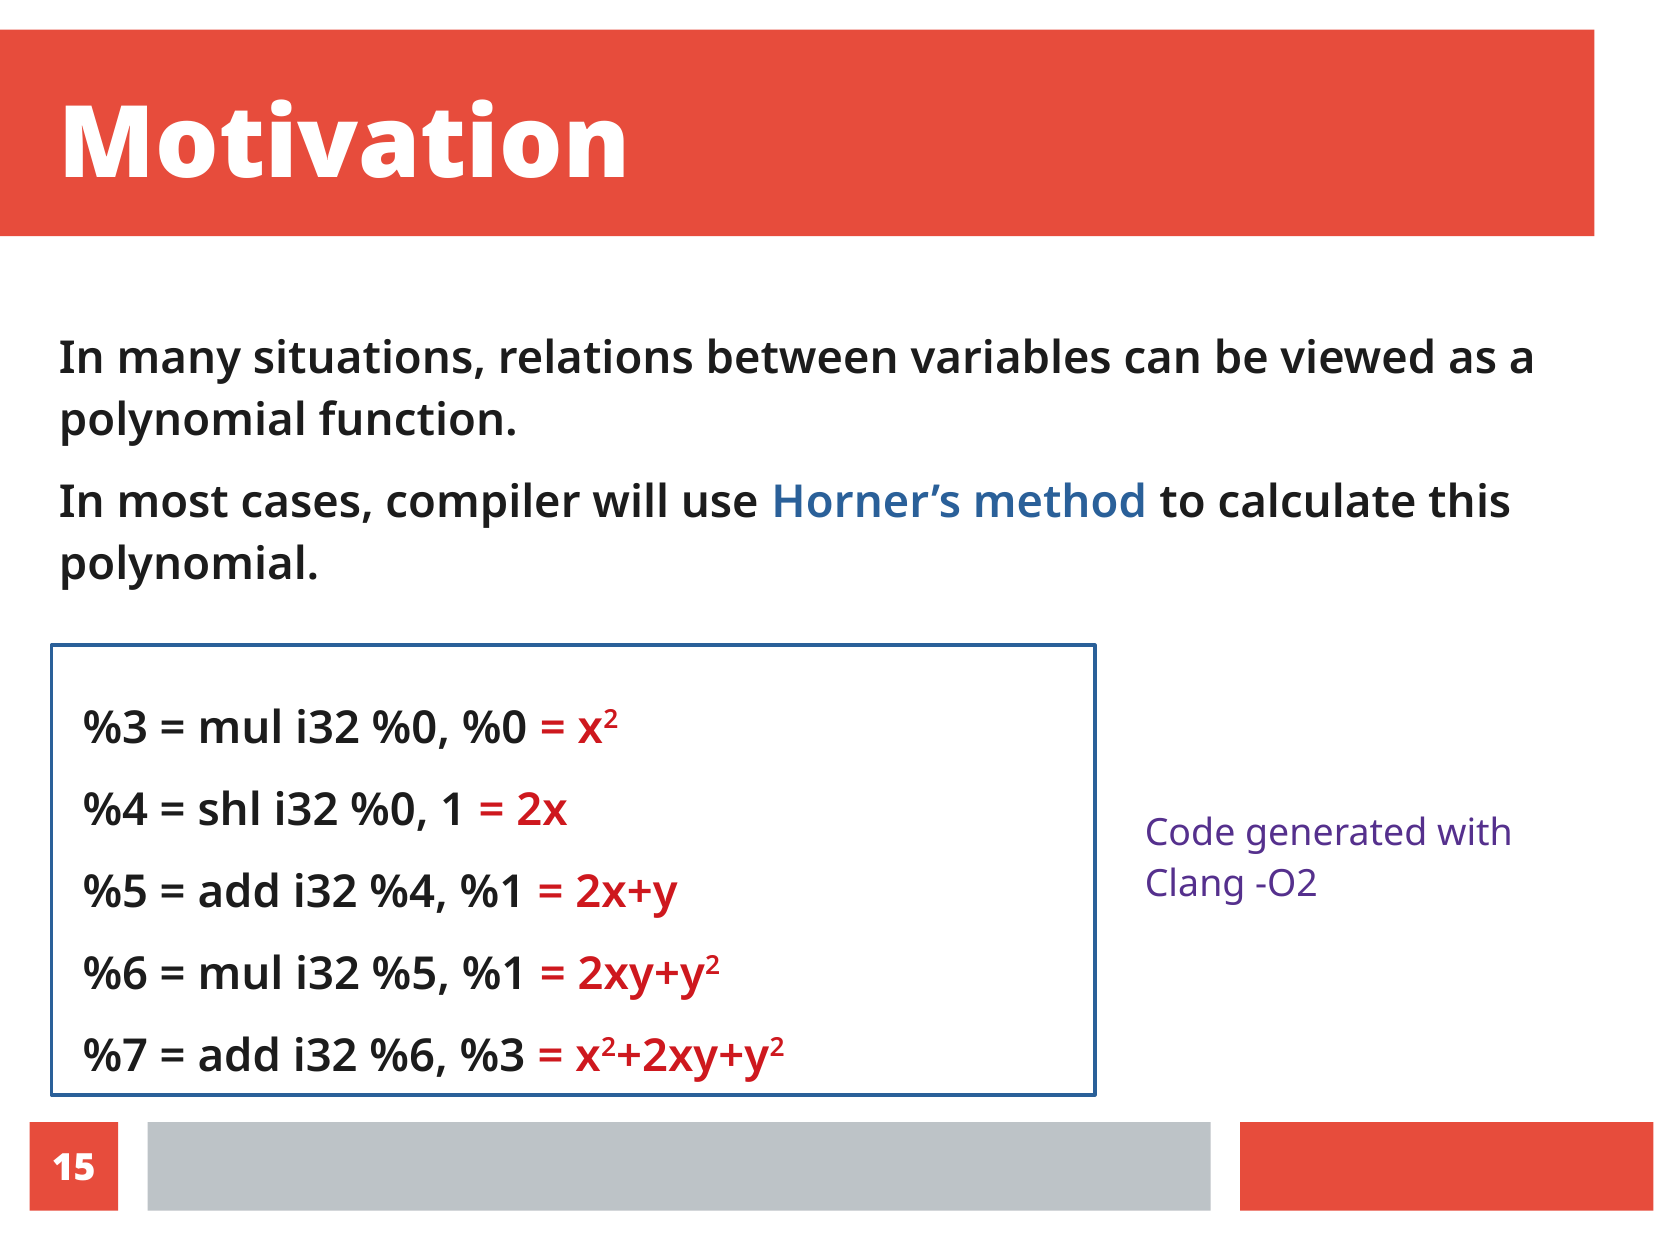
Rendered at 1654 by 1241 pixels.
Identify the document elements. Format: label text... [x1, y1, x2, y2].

text_box Code generated with Clang -O2 [1129, 798, 1565, 901]
list In many situations, relations between variables can be viewed as a polynomial function. In most cases, compiler will use Horner’s method to calculate this polynomial. %3 = mul i32 %0, %0 = x2 %4 = shl i32 %0, 1 = 2x %5 = add i32 %4, %1 = 2x+y %6 = mul i32 %5, %1 = 2xy+y2 %7 = add i32 %6, %3 = x2+2xy+y2 [59, 324, 1565, 1093]
text_box [51, 645, 1096, 1096]
title Motivation [59, 59, 1595, 207]
